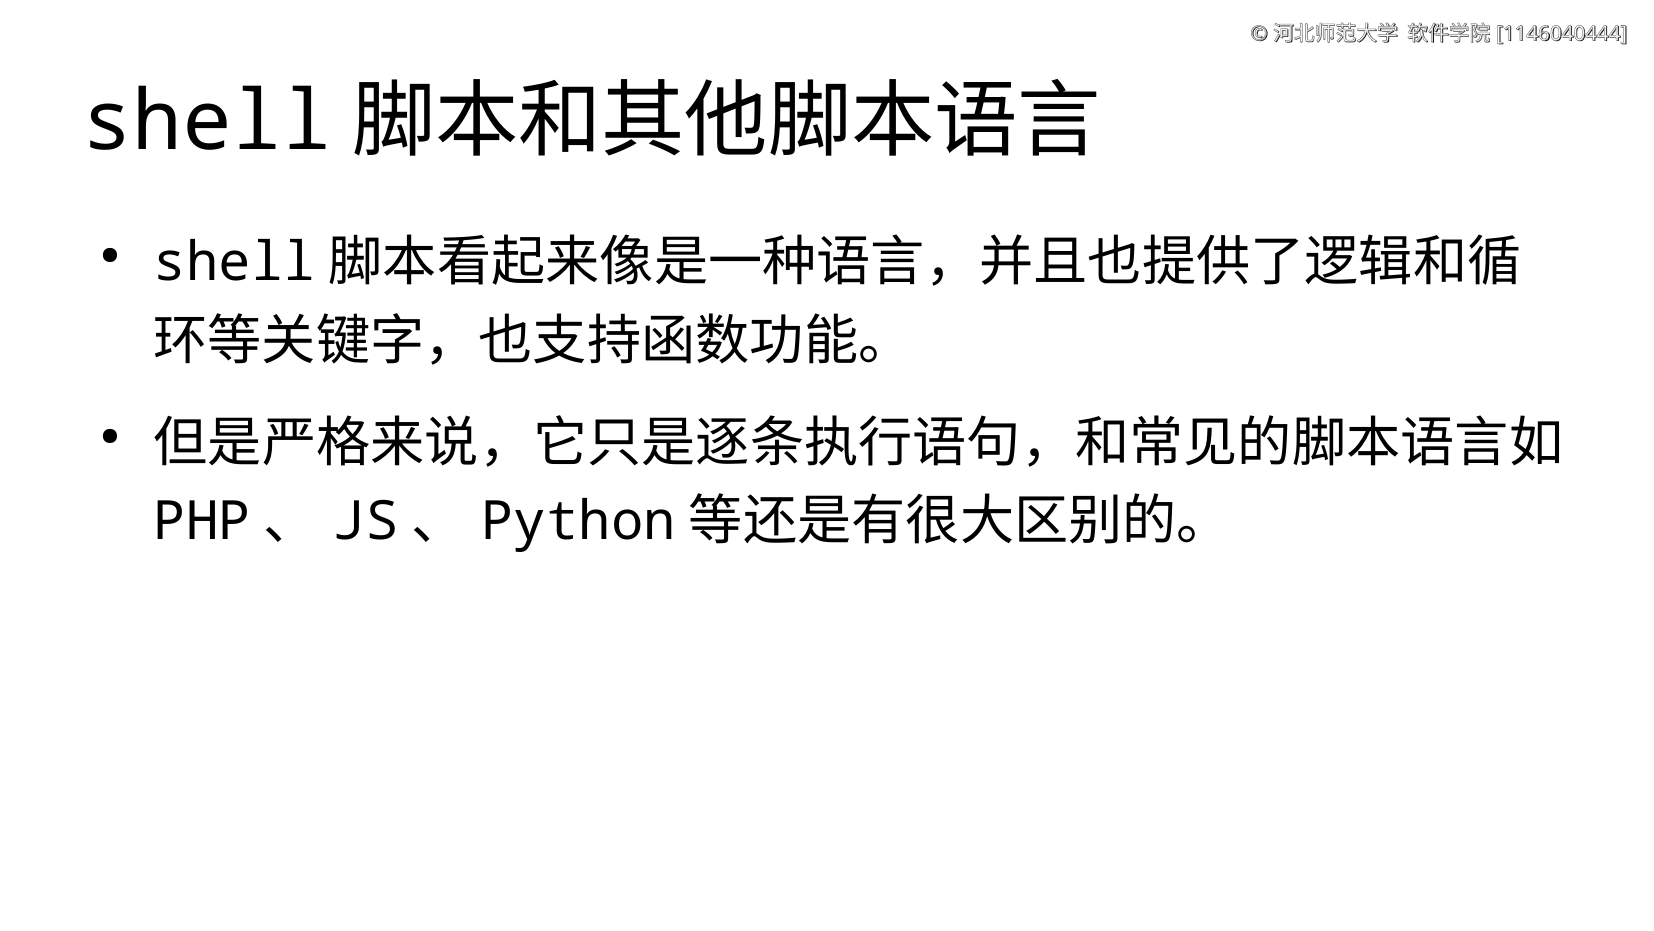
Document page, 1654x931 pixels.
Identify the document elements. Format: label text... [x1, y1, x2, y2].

title shell脚本和其他脚本语言 [82, 37, 1571, 189]
list shell脚本看起来像是一种语言，并且也提供了逻辑和循环等关键字，也支持函数功能。 但是严格来说，它只是逐条执行语句，和常见的脚本语言如PHP、JS、Python等还是有很大区别的。 [82, 217, 1571, 758]
